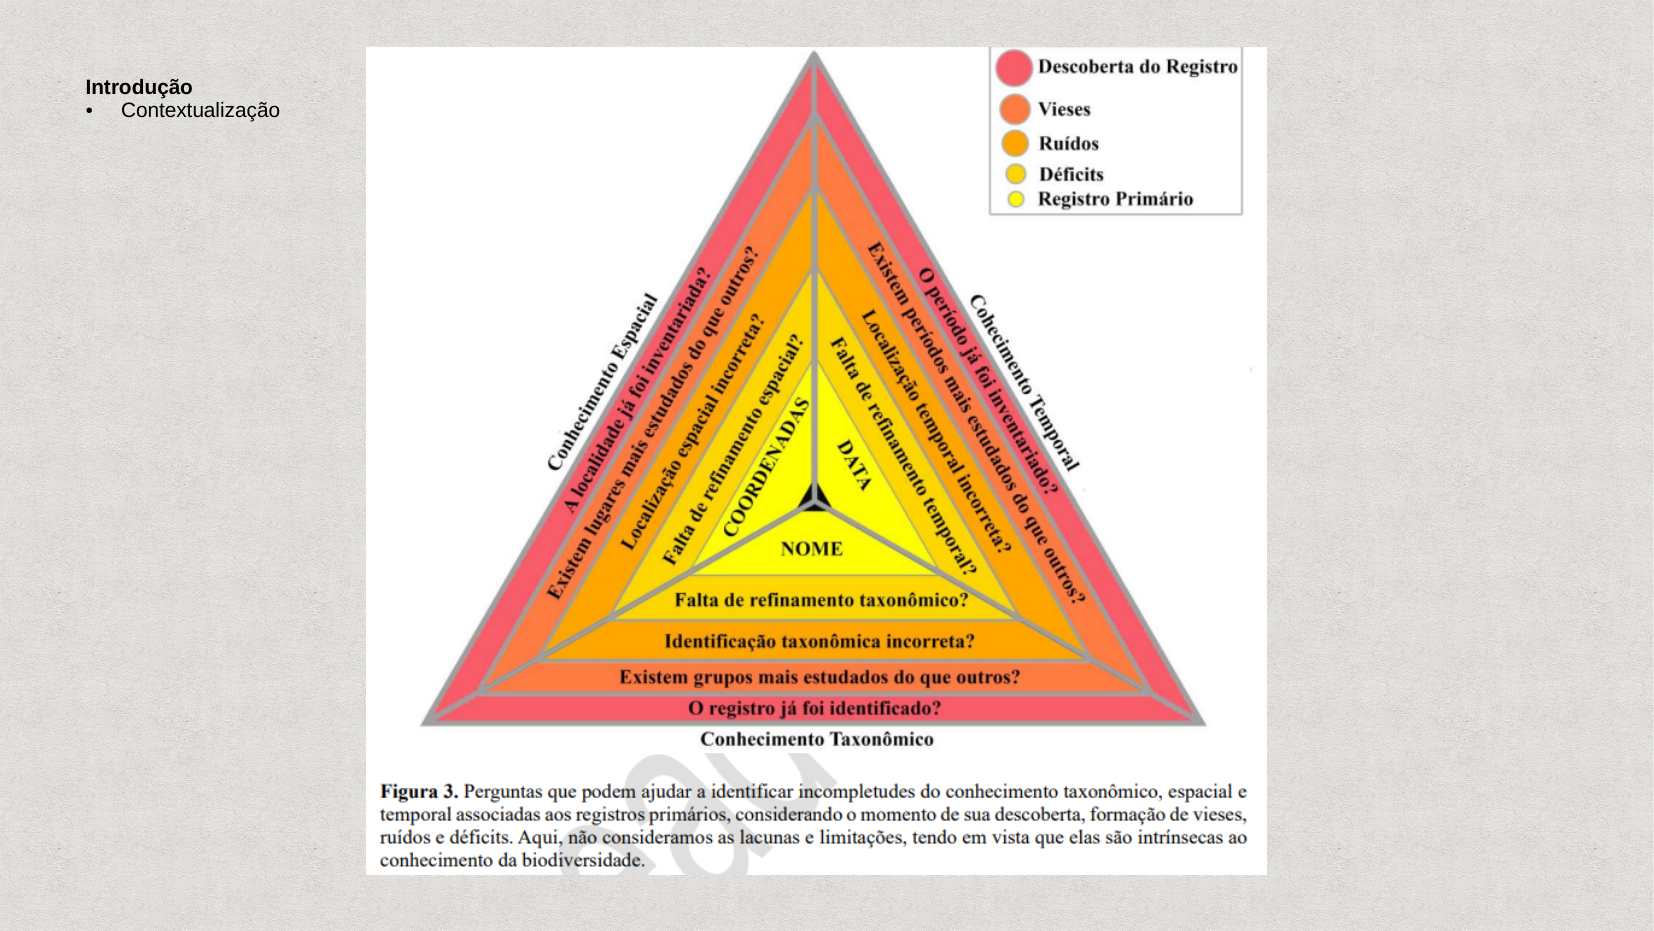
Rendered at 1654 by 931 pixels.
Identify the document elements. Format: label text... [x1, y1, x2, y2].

picture [0, 0, 1654, 931]
text_box Introdução Contextualização [70, 68, 331, 130]
